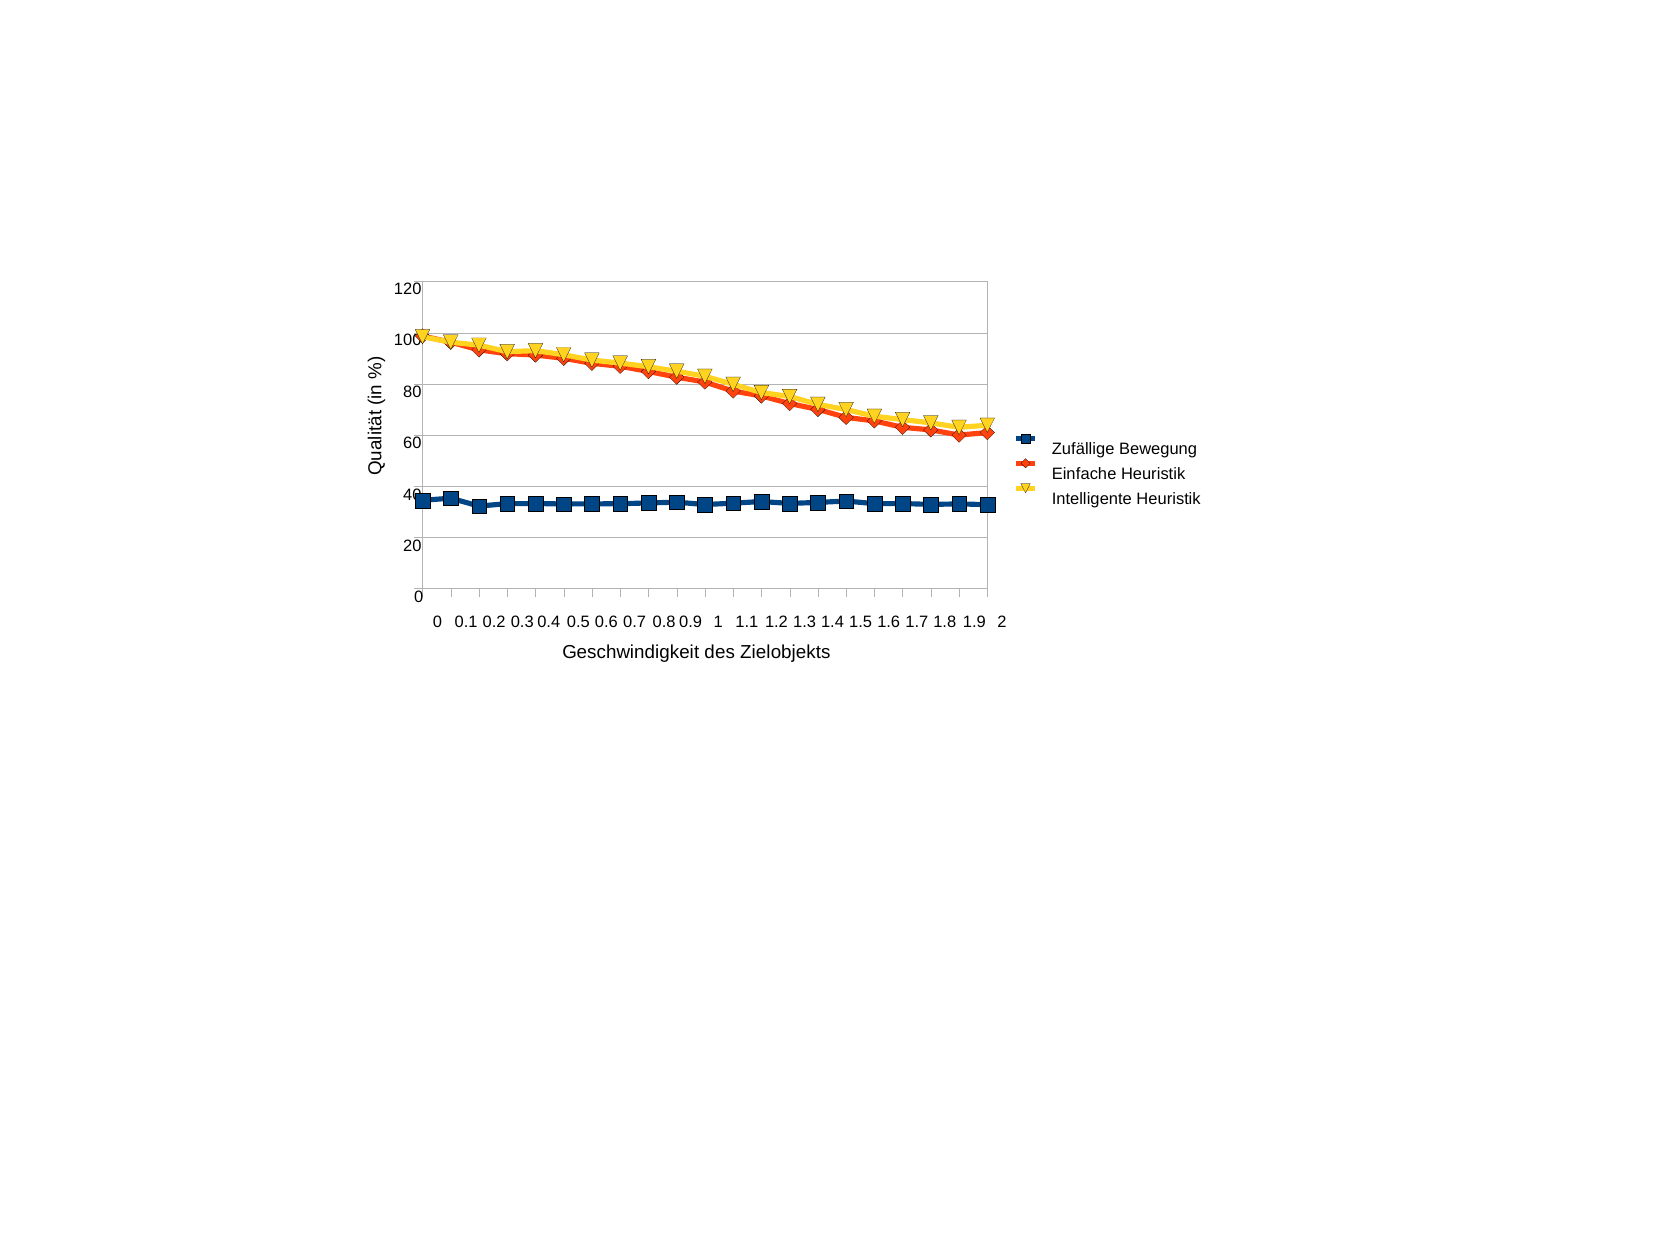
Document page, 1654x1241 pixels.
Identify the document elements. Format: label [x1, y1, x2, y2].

picture [320, 262, 1219, 675]
